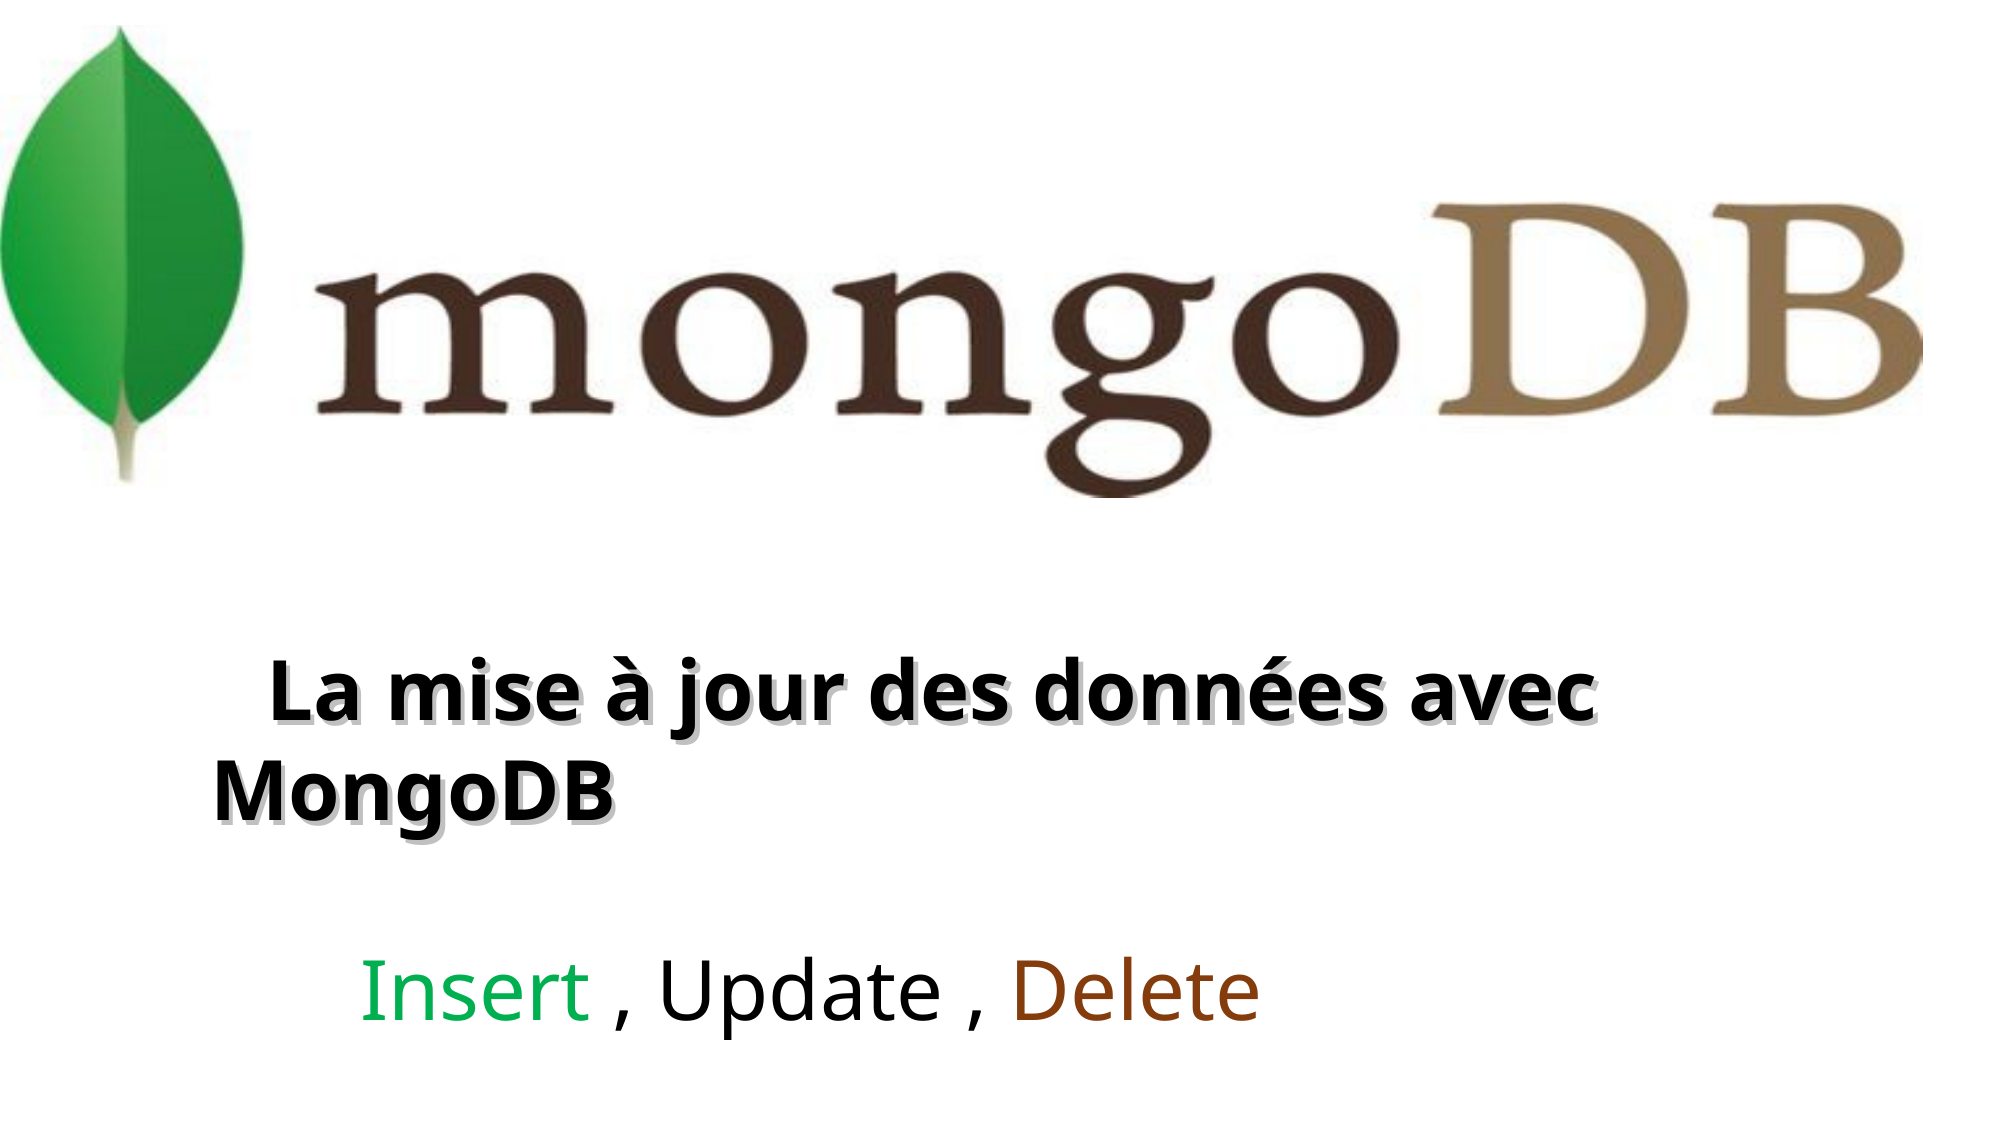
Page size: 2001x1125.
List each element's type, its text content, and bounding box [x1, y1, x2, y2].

picture [0, 25, 1923, 498]
text_box La mise à jour des données avec MongoDB Insert , Update , Delete [195, 630, 2000, 949]
